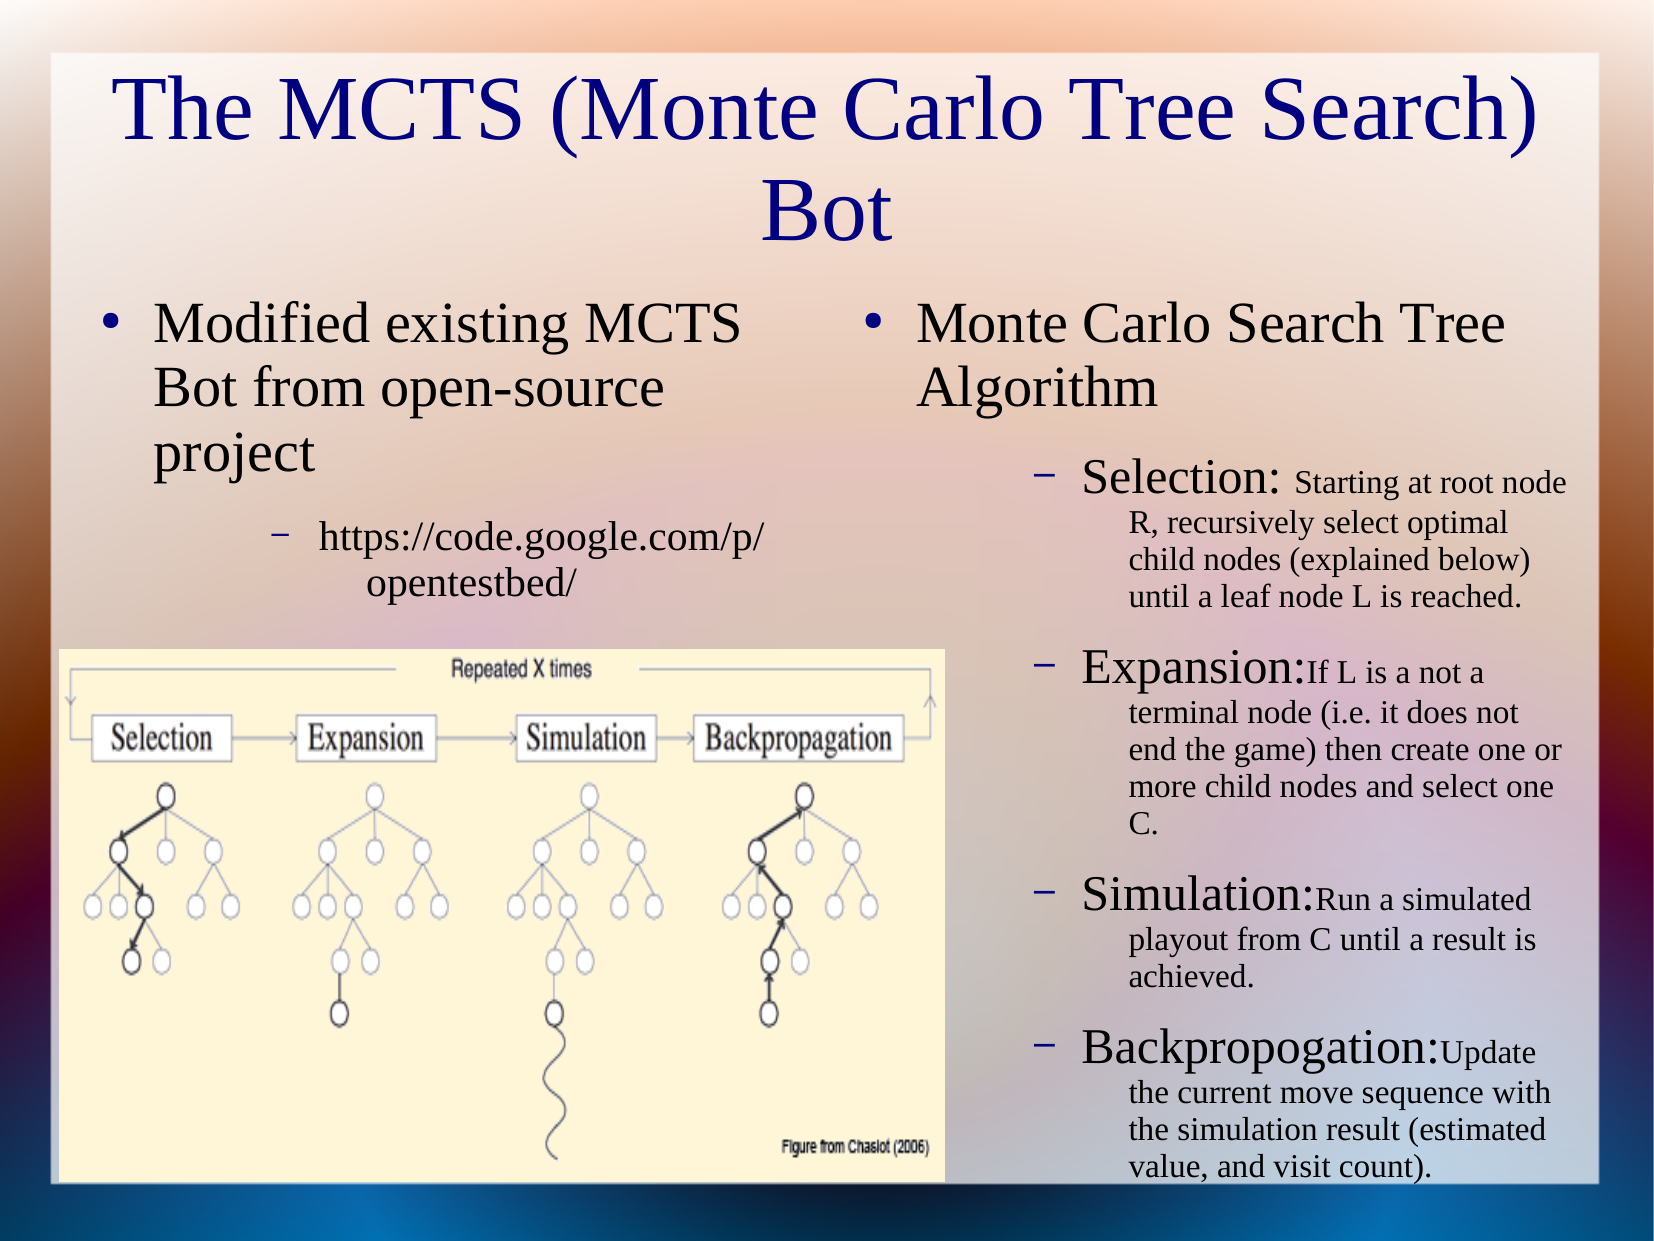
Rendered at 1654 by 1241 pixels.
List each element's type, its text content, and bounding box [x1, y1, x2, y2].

title The MCTS (Monte Carlo Tree Search) Bot [82, 55, 1571, 263]
list Modified existing MCTS Bot from open-source project https://code.google.com/p/opentestbed/ [82, 290, 809, 649]
list Monte Carlo Search Tree Algorithm Selection: Starting at root node R, recursively select optimal child nodes (explained below) until a leaf node L is reached. Expansion:If L is a not a terminal node (i.e. it does not end the game) then create one or more child nodes and select one C. Simulation:Run a simulated playout from C until a result is achieved. Backpropogation:Update the current move sequence with the simulation result (estimated value, and visit count). [845, 290, 1572, 1154]
picture [0, 0, 1654, 1241]
